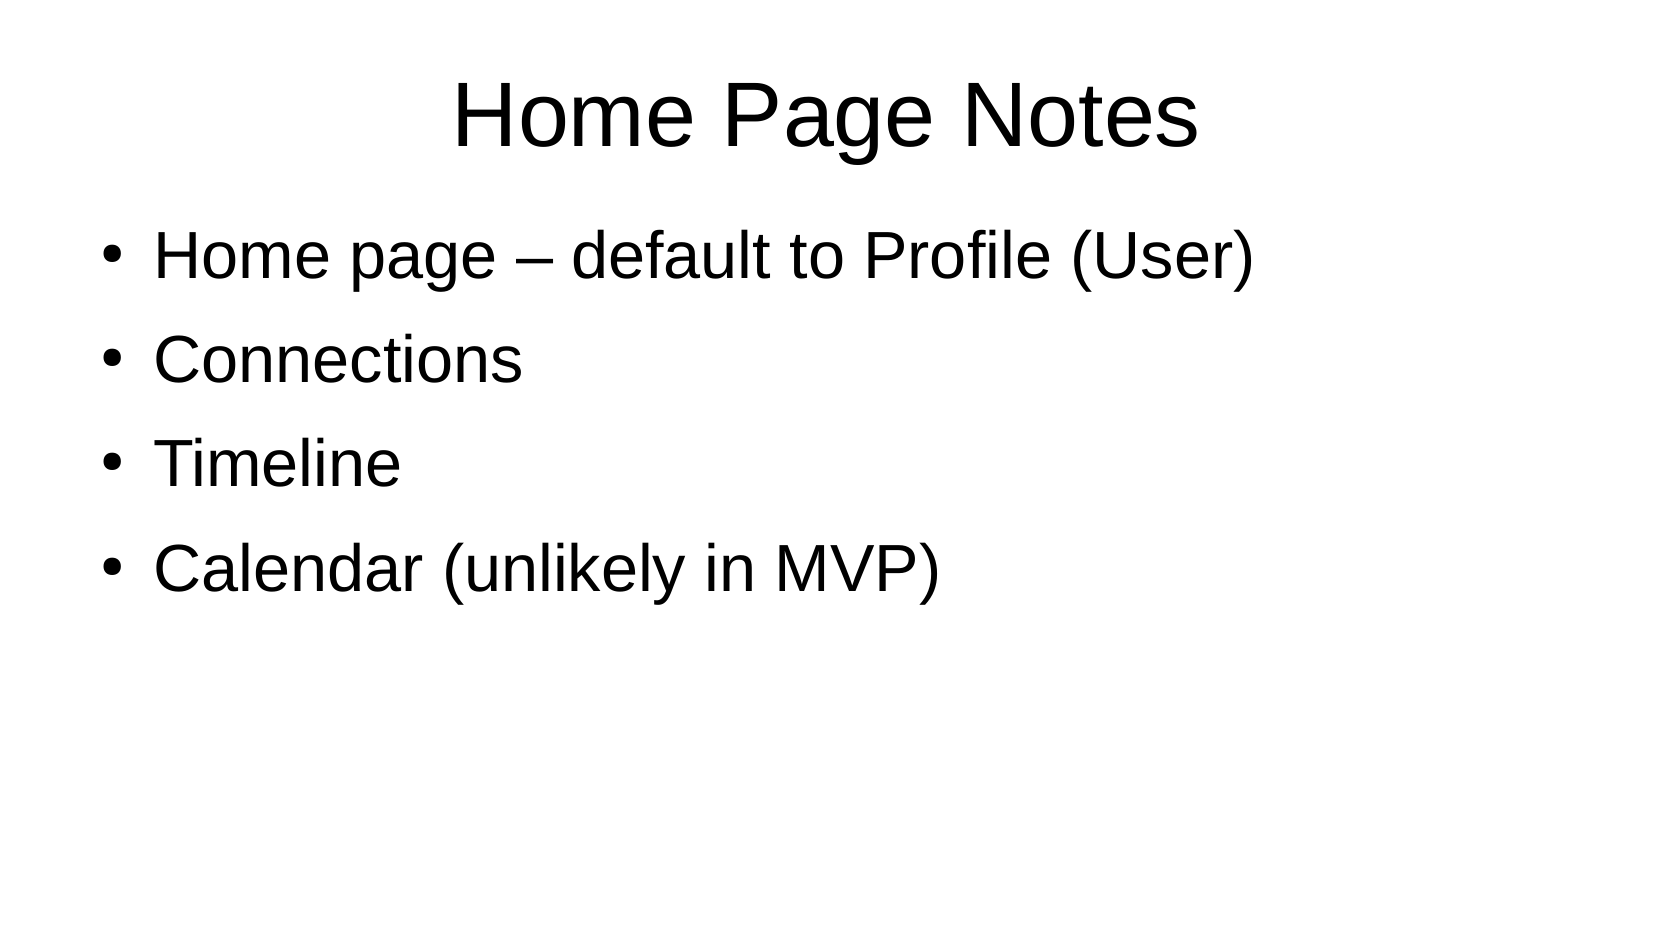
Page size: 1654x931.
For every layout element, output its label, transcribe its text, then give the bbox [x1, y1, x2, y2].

title Home Page Notes [82, 37, 1571, 193]
list Home page – default to Profile (User) Connections Timeline Calendar (unlikely in MVP) [82, 217, 1571, 758]
